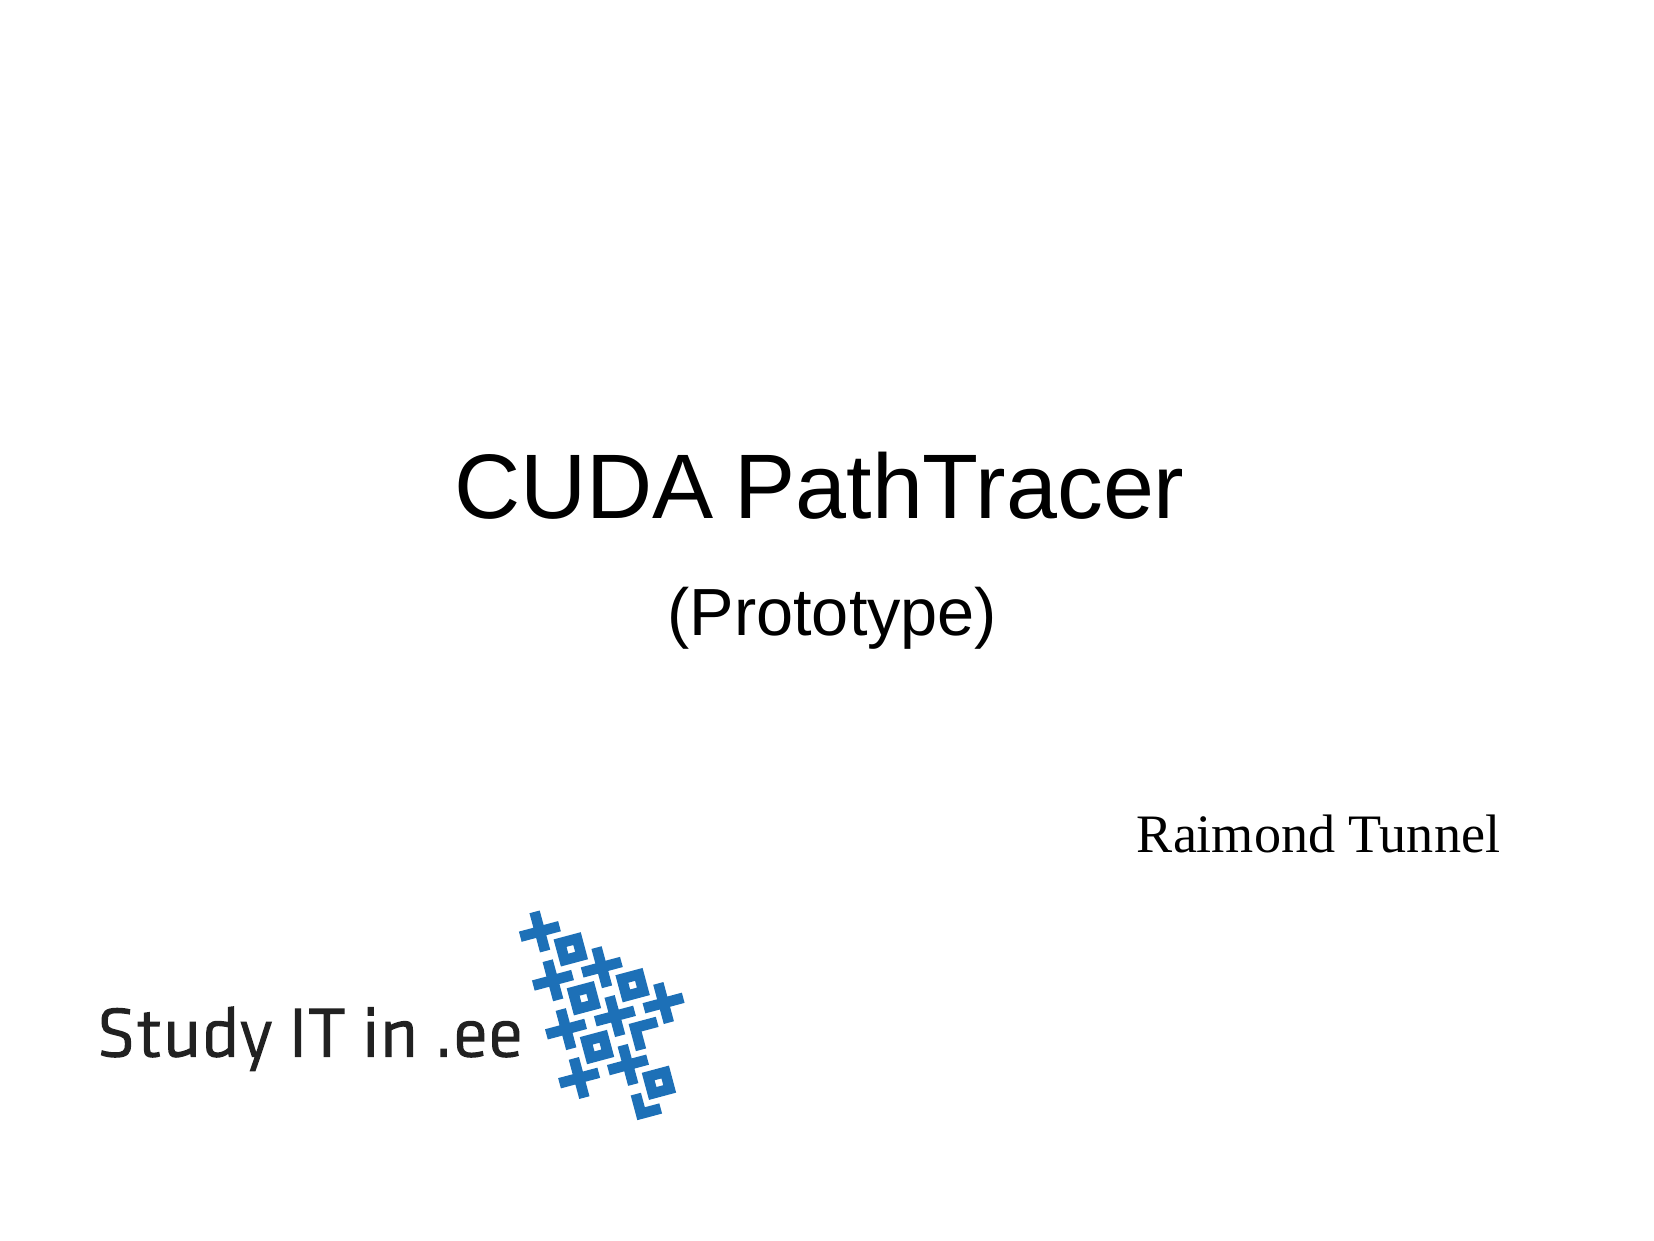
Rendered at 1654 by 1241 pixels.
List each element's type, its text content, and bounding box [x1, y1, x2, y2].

picture [98, 908, 687, 1123]
text_box Raimond Tunnel [1122, 797, 1565, 873]
title CUDA PathTracer (Prototype) [88, 409, 1577, 625]
